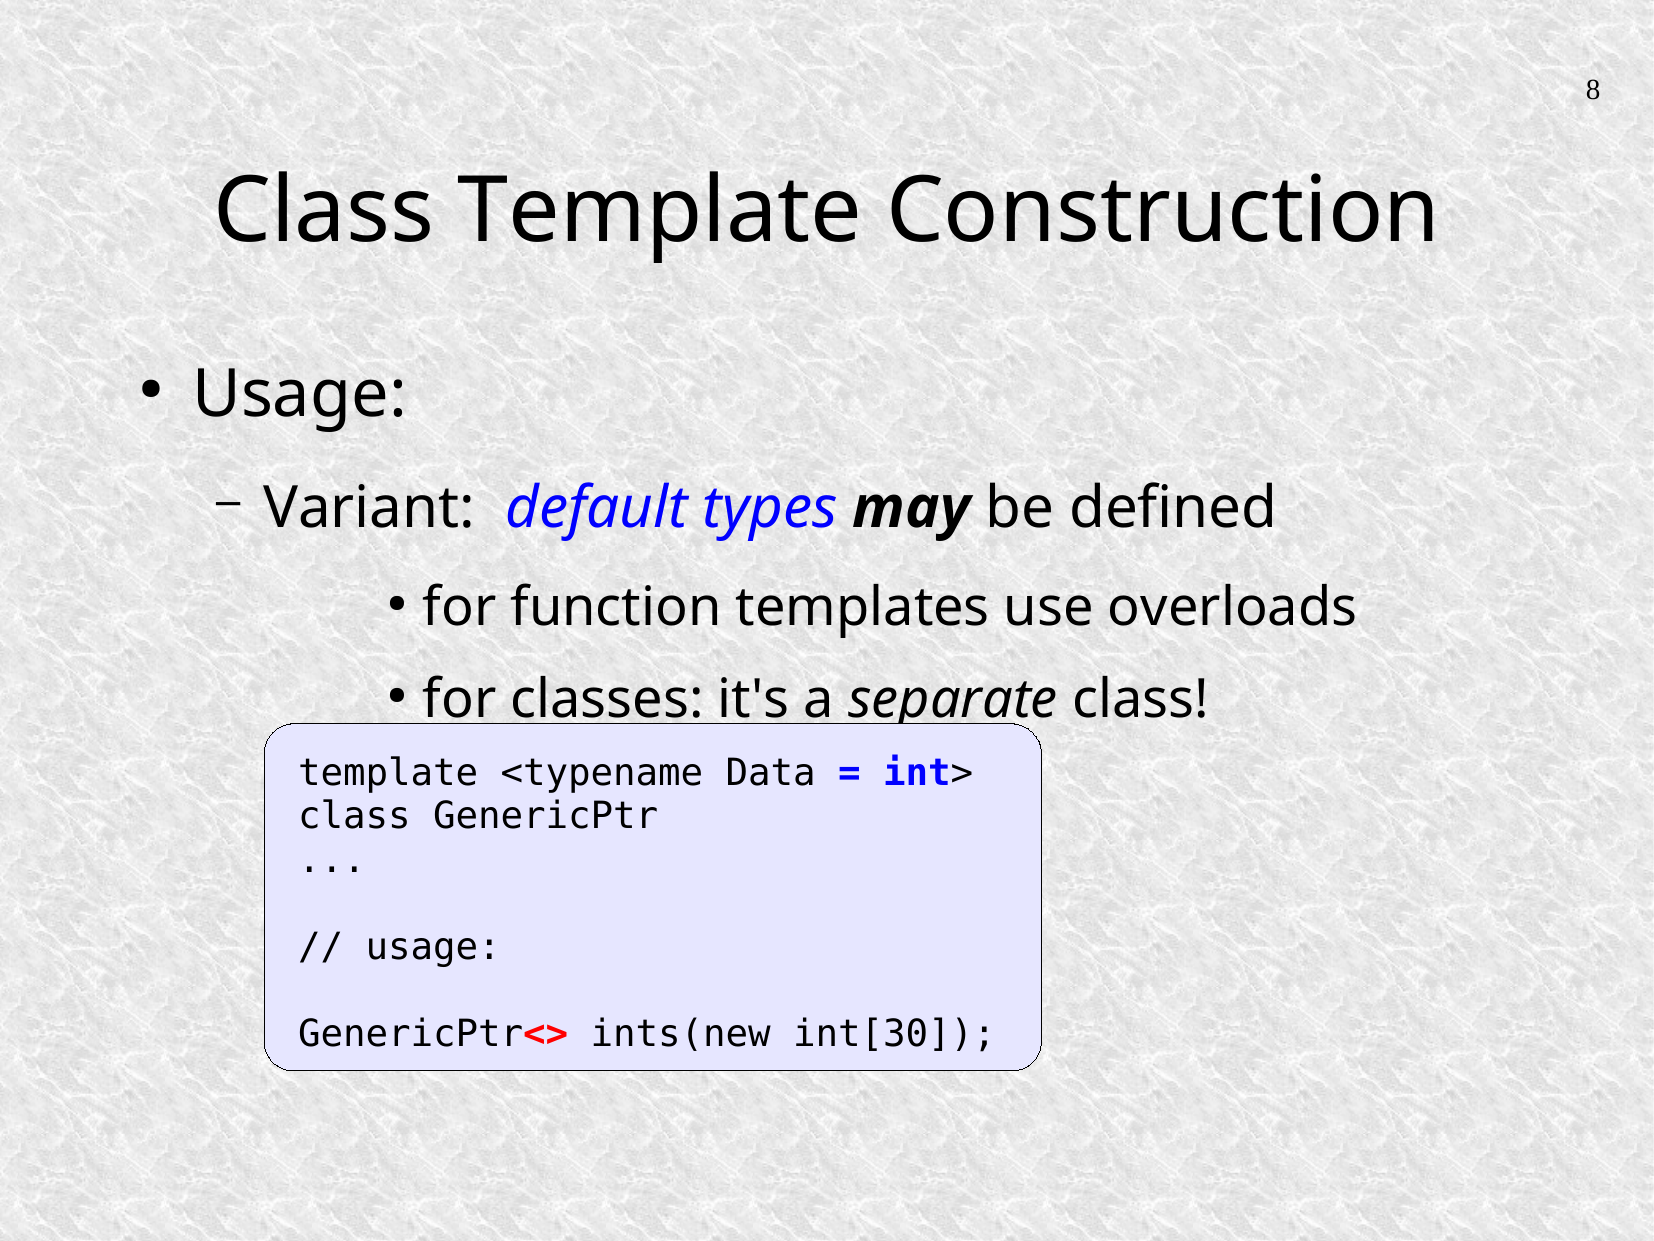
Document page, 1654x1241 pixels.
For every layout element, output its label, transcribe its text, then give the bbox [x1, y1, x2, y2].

title Class Template Construction [121, 102, 1534, 311]
text_box template <typename Data = int> class GenericPtr ... // usage: GenericPtr<> ints(new int[30]); [298, 750, 996, 1056]
list Usage: Variant: default types may be defined for function templates use overloads for classes: it's a separate class! [121, 344, 1534, 1127]
picture [0, 0, 1654, 1241]
text_box [264, 723, 1042, 1071]
